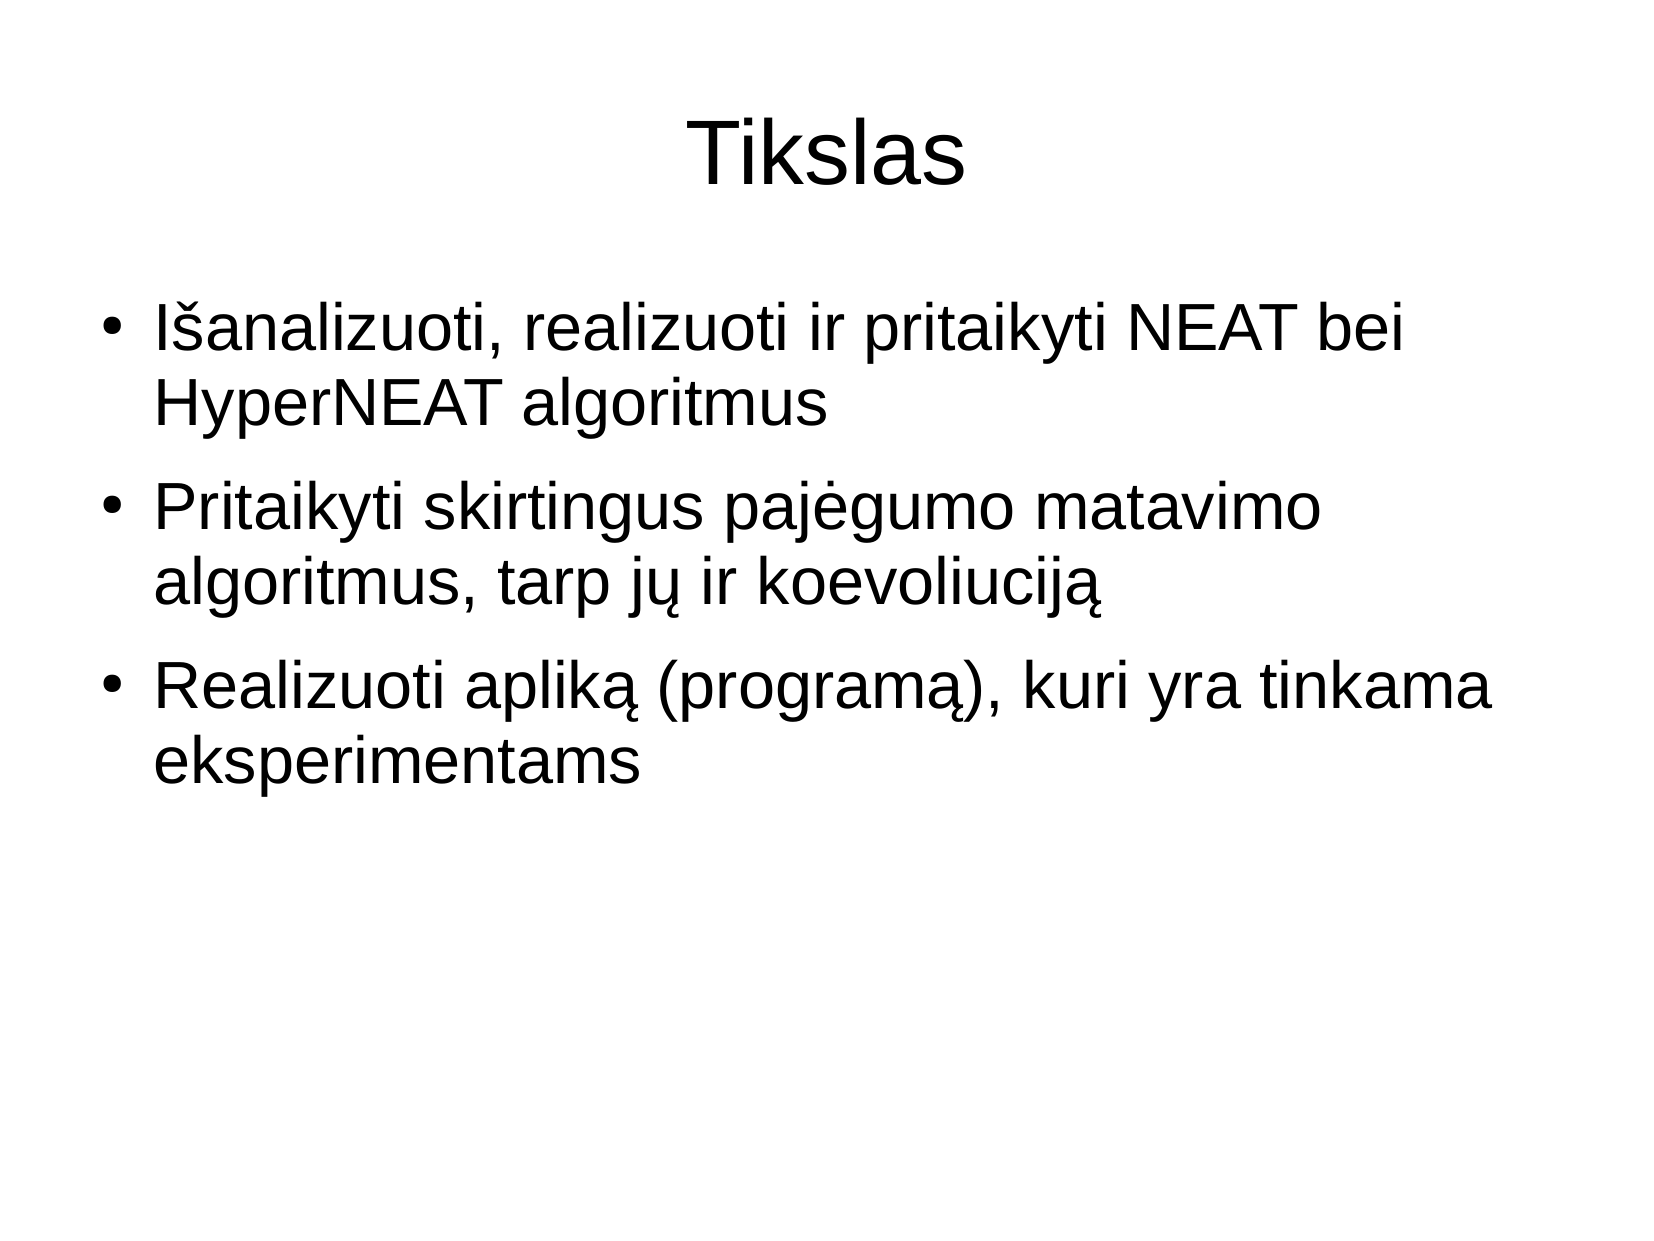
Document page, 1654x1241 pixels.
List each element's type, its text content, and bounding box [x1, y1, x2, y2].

title Tikslas [82, 49, 1571, 257]
list Išanalizuoti, realizuoti ir pritaikyti NEAT bei HyperNEAT algoritmus Pritaikyti skirtingus pajėgumo matavimo algoritmus, tarp jų ir koevoliuciją Realizuoti apliką (programą), kuri yra tinkama eksperimentams [82, 290, 1571, 1010]
